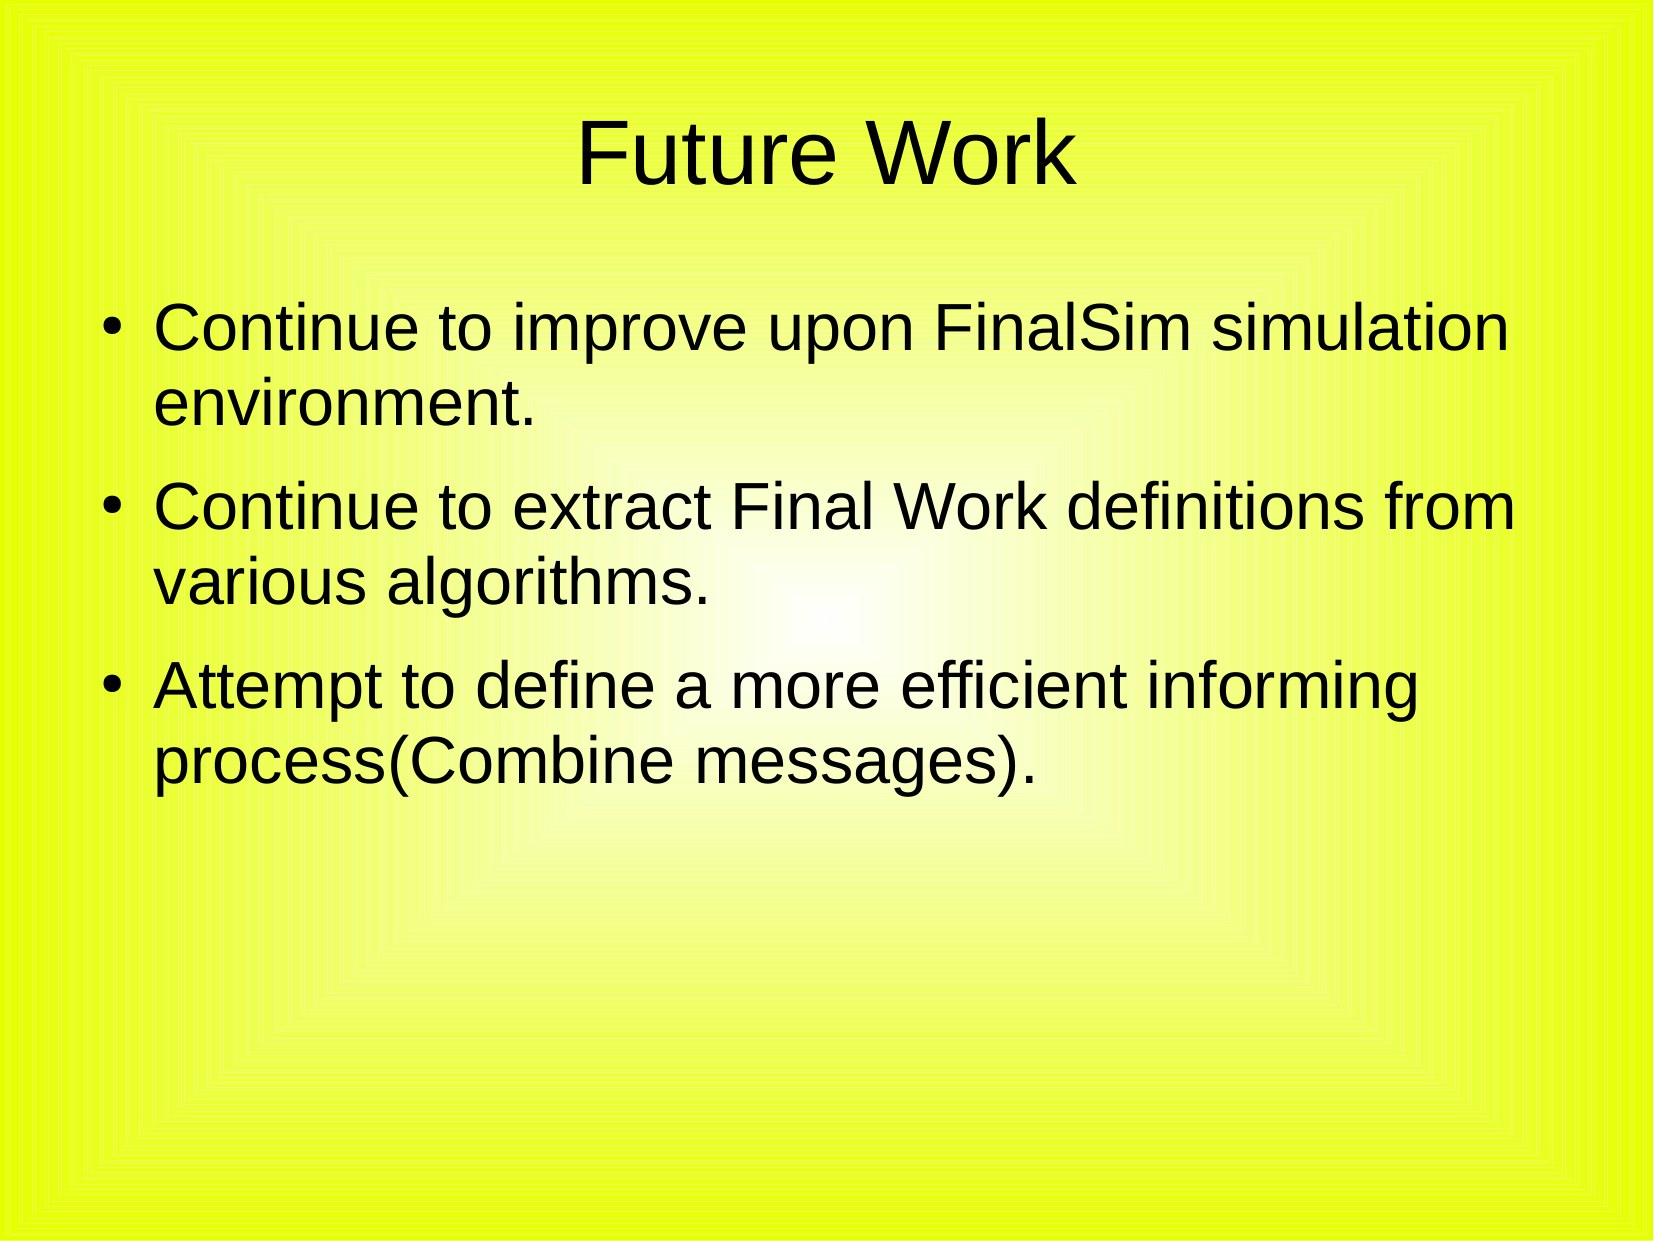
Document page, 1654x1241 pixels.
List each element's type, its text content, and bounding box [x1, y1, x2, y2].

title Future Work [82, 49, 1571, 257]
list Continue to improve upon FinalSim simulation environment. Continue to extract Final Work definitions from various algorithms. Attempt to define a more efficient informing process(Combine messages). [82, 290, 1571, 1109]
